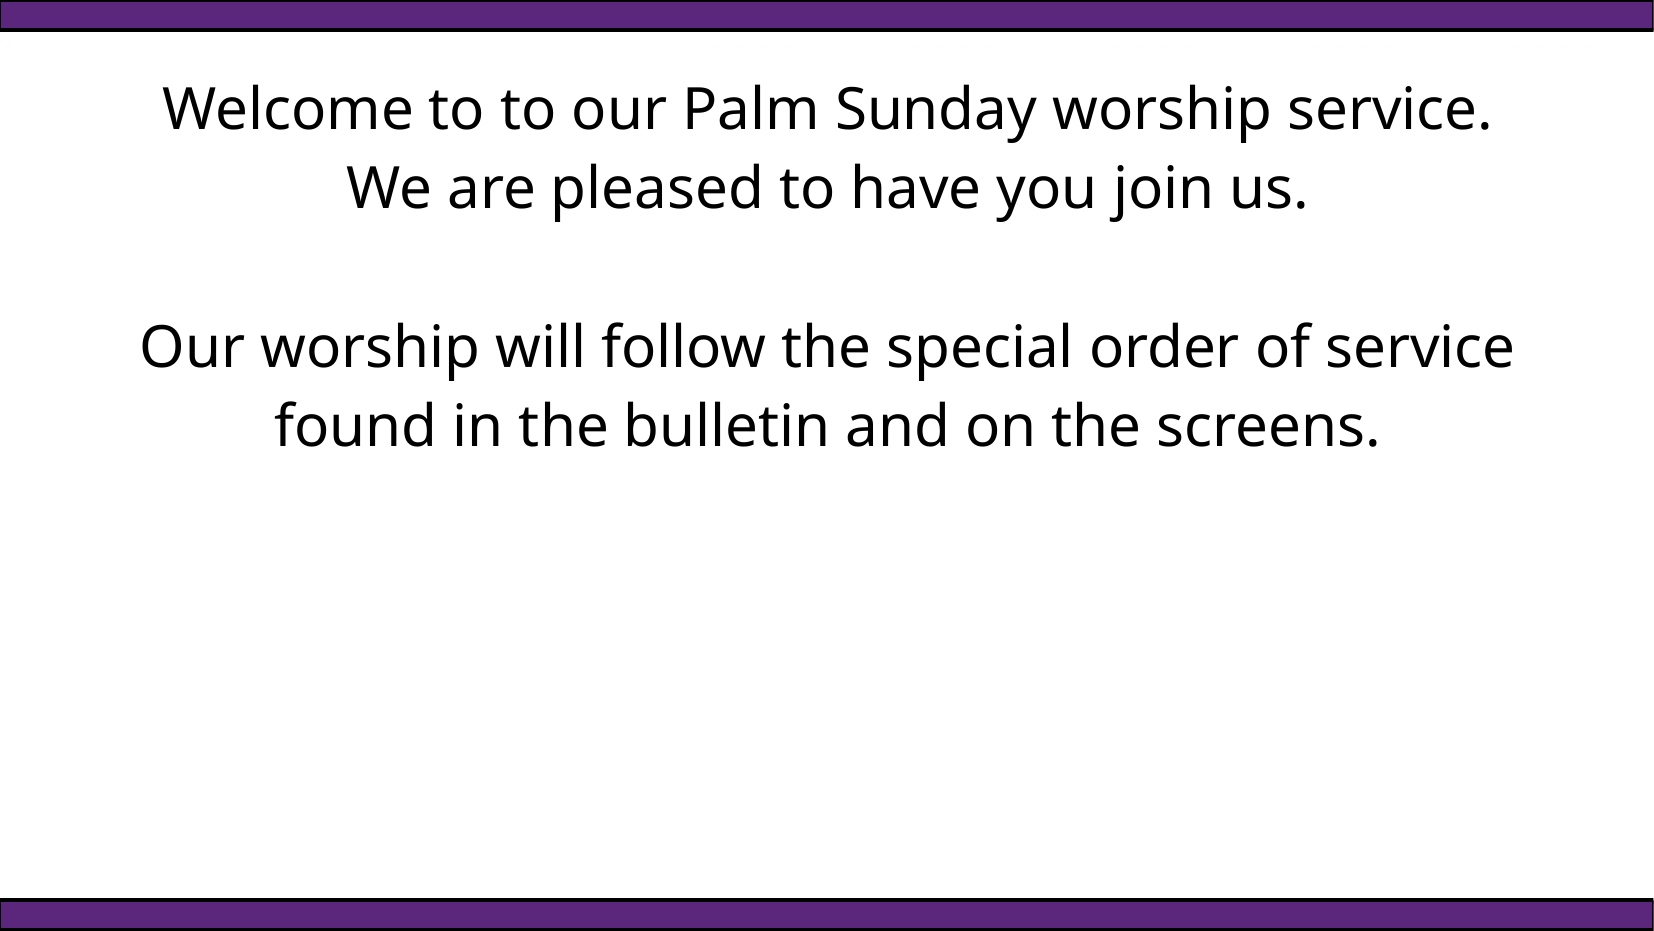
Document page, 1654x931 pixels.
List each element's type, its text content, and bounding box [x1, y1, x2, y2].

text_box Welcome to to our Palm Sunday worship service. We are pleased to have you join us. Our worship will follow the special order of service found in the bulletin and on the screens. [85, 60, 1571, 539]
text_box [0, 0, 1654, 31]
picture [0, 31, 1654, 900]
text_box [0, 900, 1654, 931]
